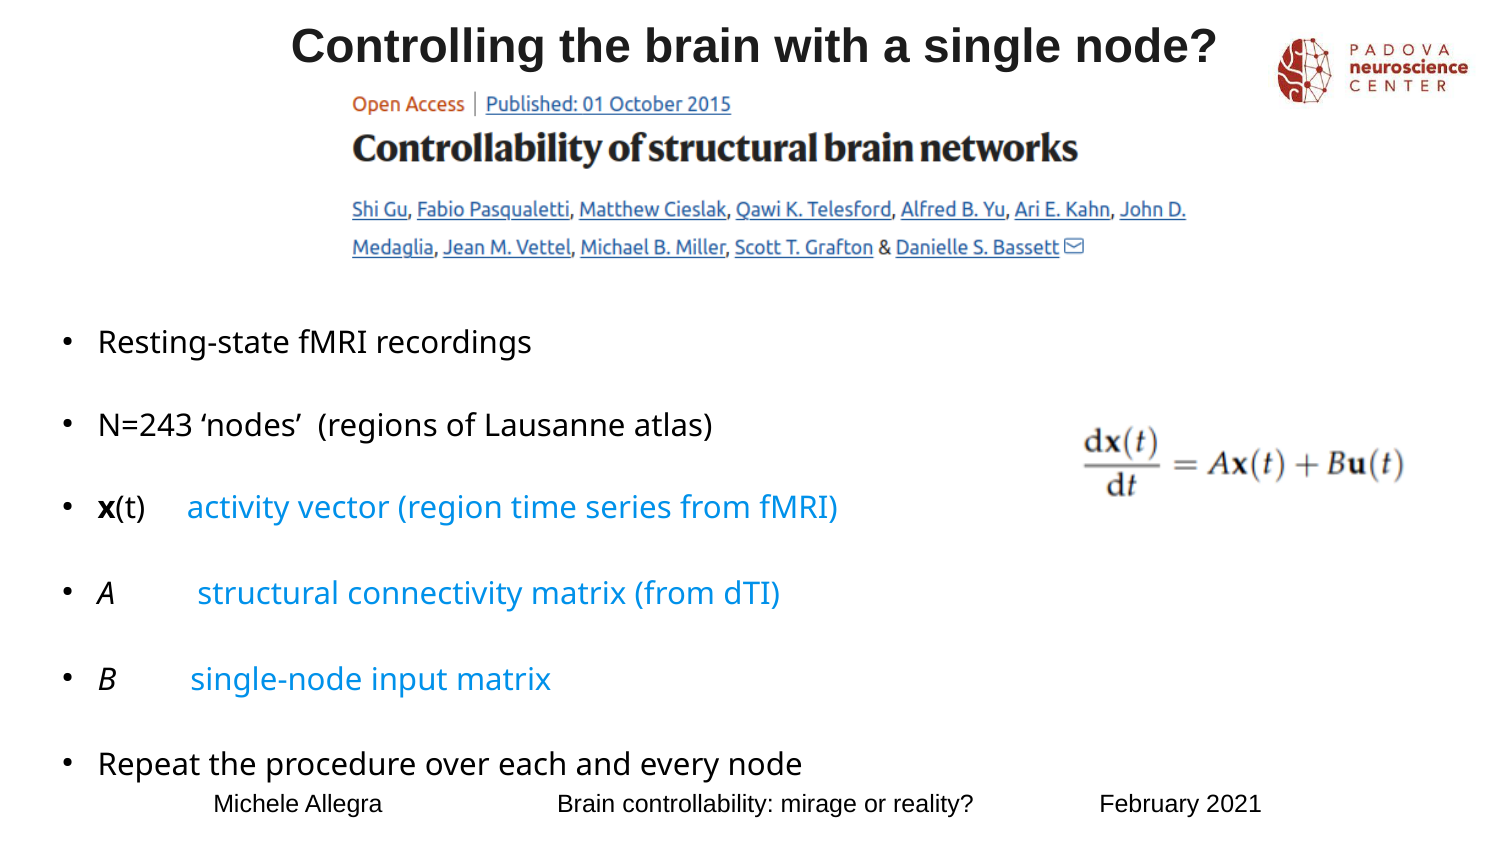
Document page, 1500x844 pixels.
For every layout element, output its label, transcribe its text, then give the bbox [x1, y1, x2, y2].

picture [1123, 410, 1427, 514]
picture [1268, 10, 1476, 123]
text_box Resting-state fMRI recordings N=243 ‘nodes’ (regions of Lausanne atlas) x(t) activity vector (region time series from fMRI) A structural connectivity matrix (from dTI) B single-node input matrix Repeat the procedure over each and every node [47, 313, 1123, 758]
picture [340, 95, 1200, 290]
text_box Michele Allegra Brain controllability: mirage or reality? February 2021 [64, 776, 1415, 828]
text_box Controlling the brain with a single node? [74, 0, 1436, 95]
